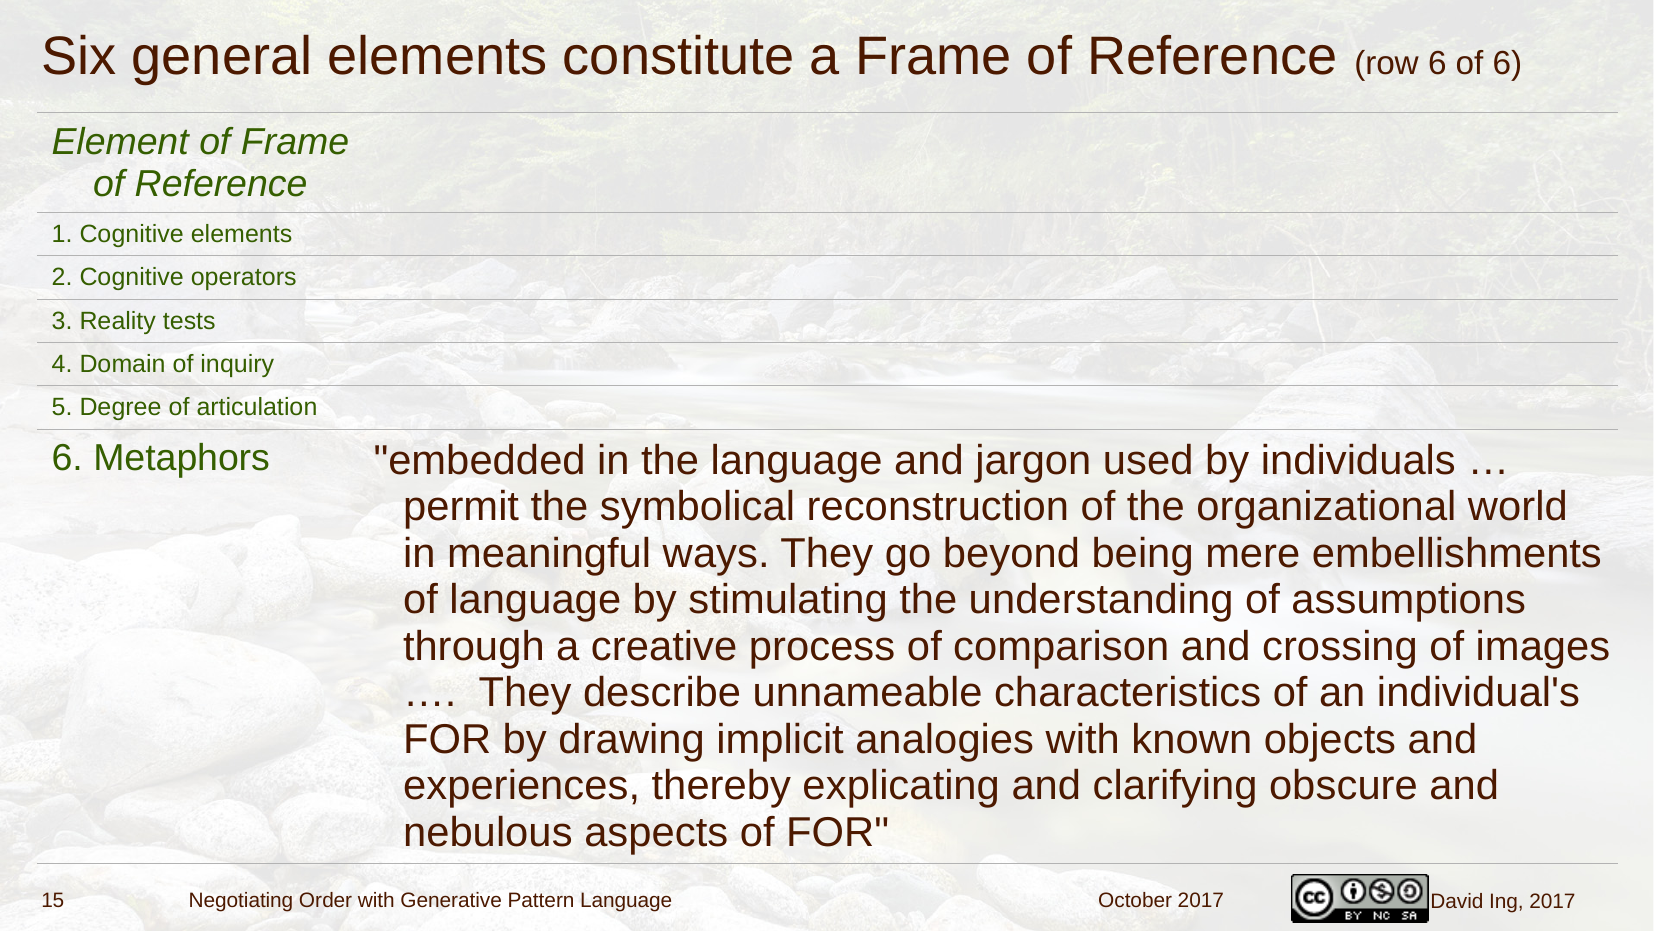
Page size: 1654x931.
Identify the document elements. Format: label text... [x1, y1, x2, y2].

table_cell 1. Cognitive elements [37, 213, 368, 255]
table_cell "embedded in the language and jargon used by individuals … permit the symbolical reconstruction of the organizational world in meaningful ways. They go beyond being mere embellishments of language by stimulating the understanding of assumptions through a creative process of comparison and crossing of images …. They describe unnameable characteristics of an individual's FOR by drawing implicit analogies with known objects and experiences, thereby explicating and clarifying obscure and nebulous aspects of FOR" [368, 430, 1618, 863]
table_cell [368, 343, 1003, 385]
table_header [368, 113, 1618, 212]
table_cell 6. Metaphors [37, 430, 368, 863]
table_cell [368, 300, 1618, 342]
table_cell 5. Degree of articulation [37, 386, 368, 429]
table_cell [1033, 343, 1618, 385]
table_cell [368, 213, 1618, 255]
text_box [1003, 336, 1033, 407]
picture [0, 0, 1654, 931]
table_header Element of Frame of Reference [37, 113, 368, 212]
table_cell [368, 386, 1618, 429]
table_cell [368, 256, 1618, 299]
table_cell 4. Domain of inquiry [37, 343, 368, 385]
table_cell 3. Reality tests [37, 300, 368, 342]
title Six general elements constitute a Frame of Reference (row 6 of 6) [41, 30, 1613, 112]
table_cell 2. Cognitive operators [37, 256, 368, 299]
